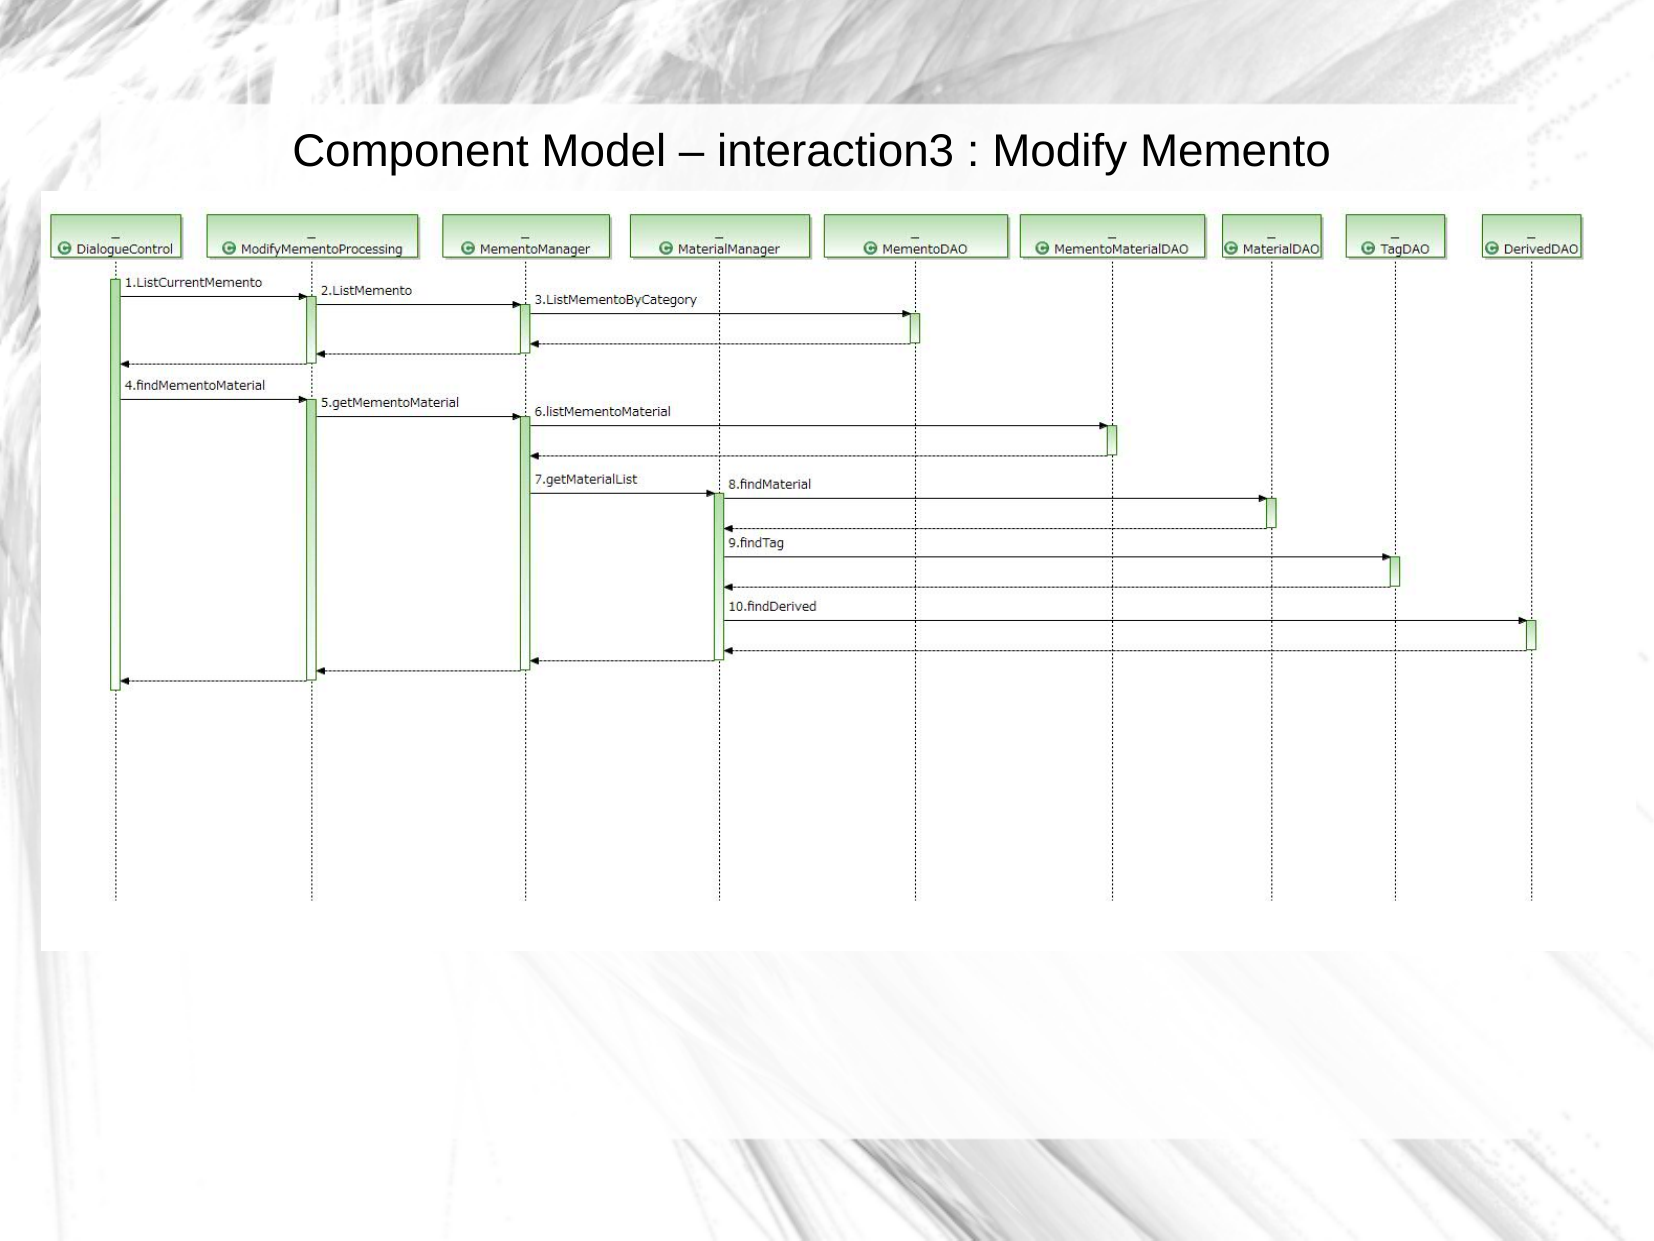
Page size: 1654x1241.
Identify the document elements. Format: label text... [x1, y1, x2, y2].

title Component Model – interaction3 : Modify Memento [118, 112, 1506, 189]
picture [0, 0, 1654, 1241]
